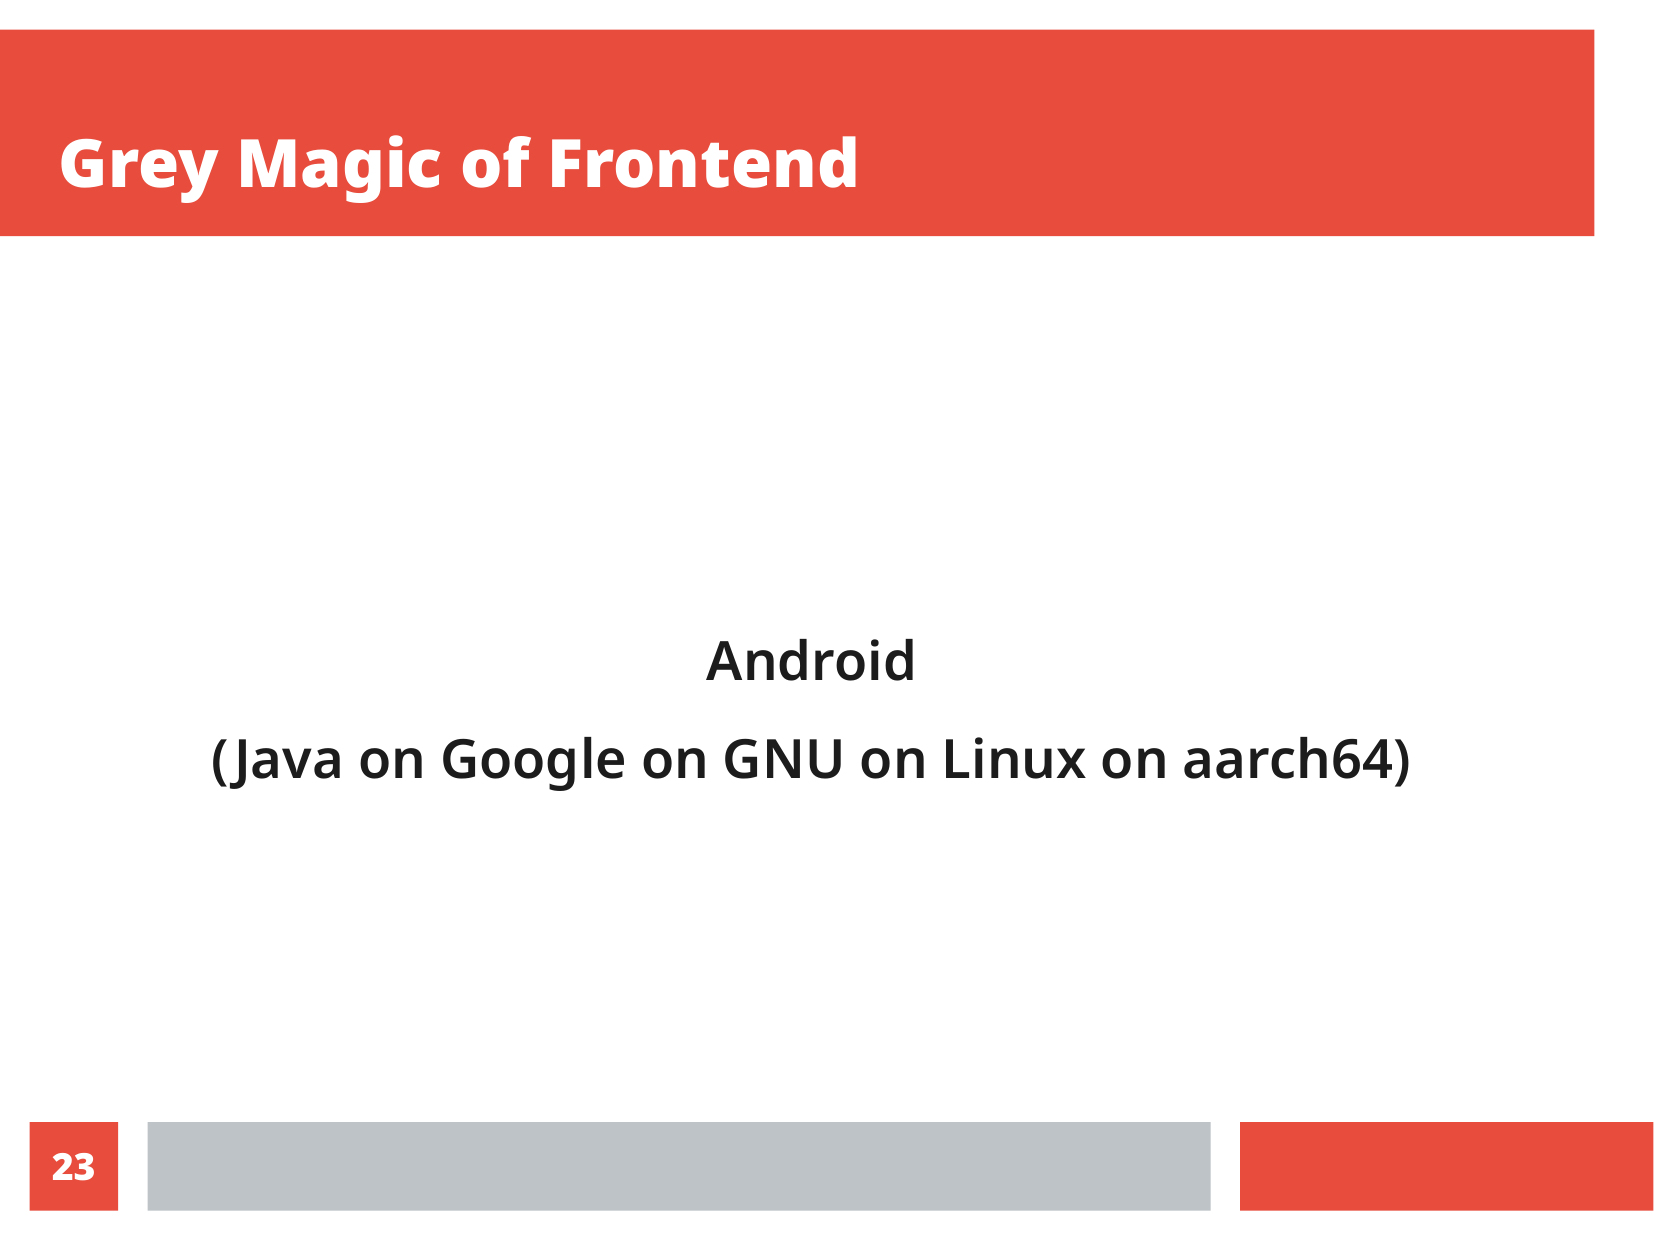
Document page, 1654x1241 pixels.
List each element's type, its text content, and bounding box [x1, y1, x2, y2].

list Android (Java on Google on GNU on Linux on aarch64) [59, 324, 1565, 1093]
title Grey Magic of Frontend [59, 59, 1595, 207]
